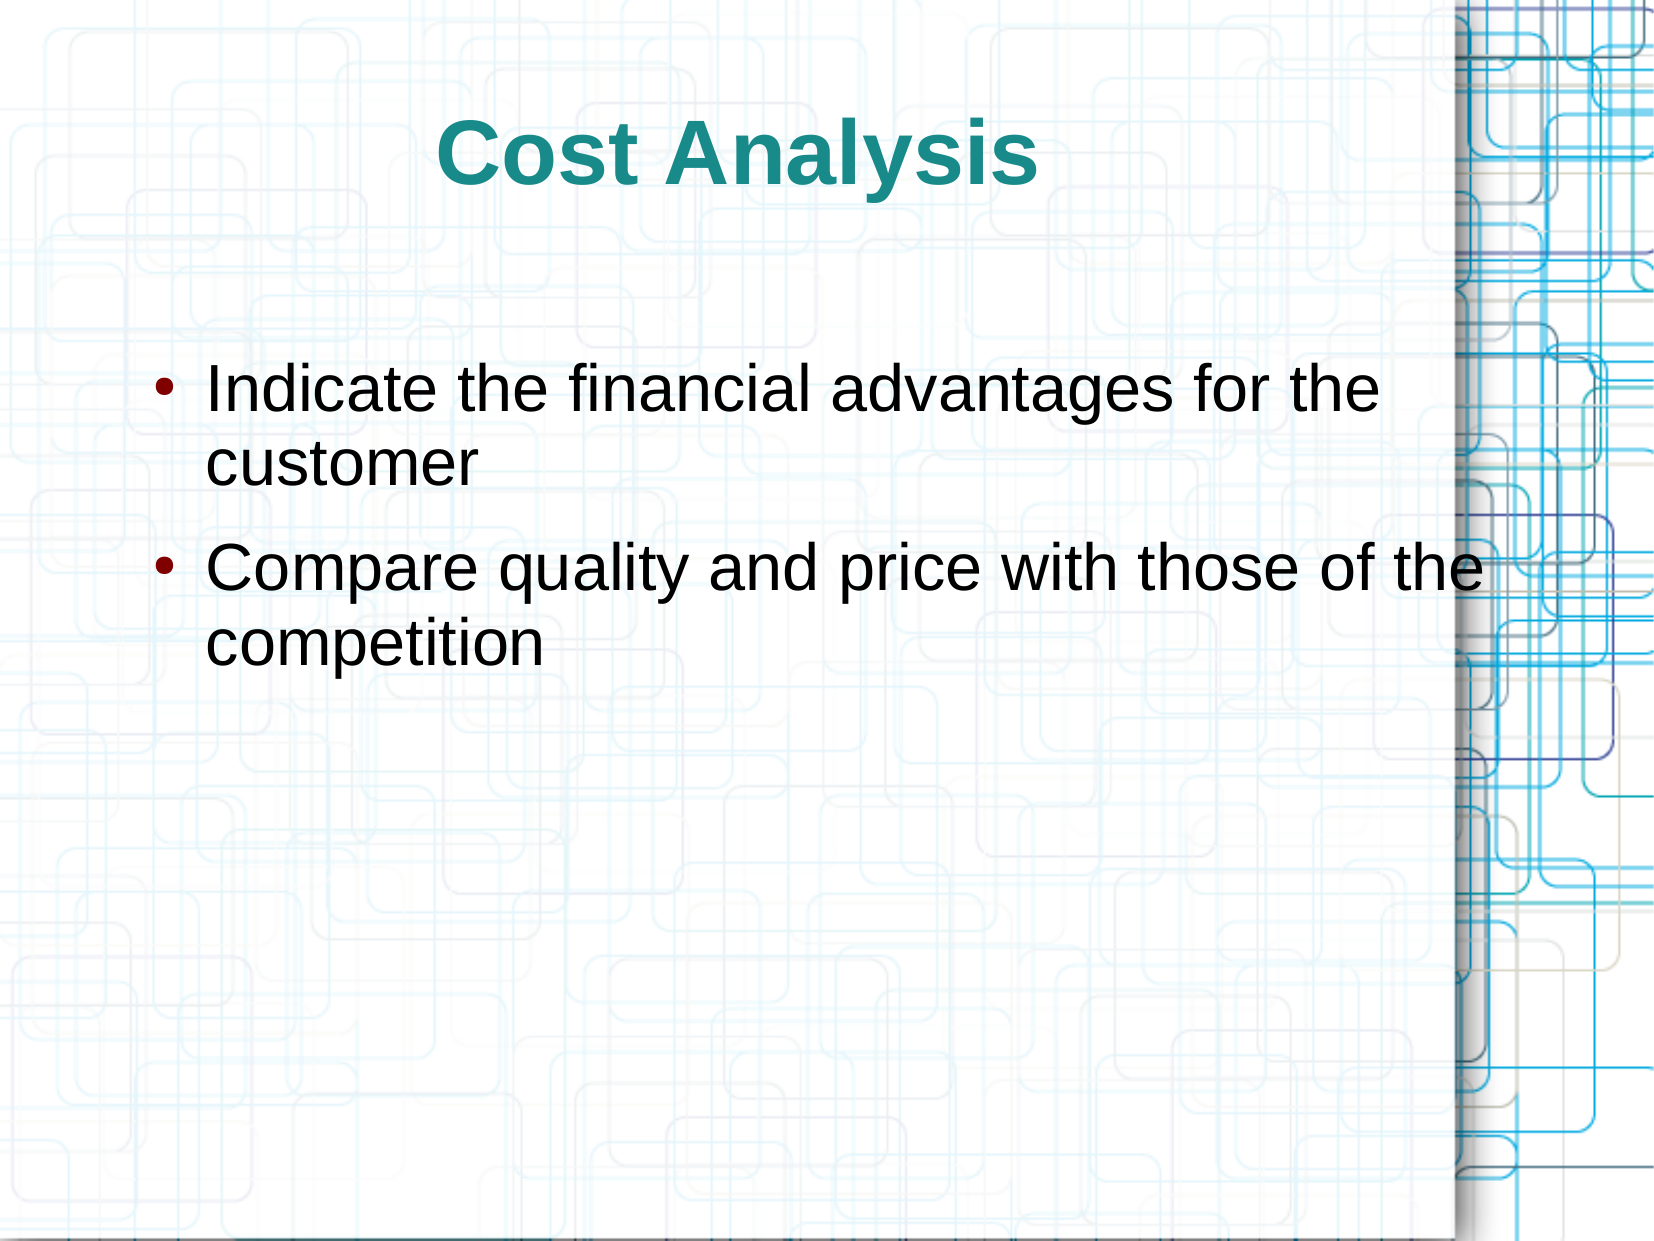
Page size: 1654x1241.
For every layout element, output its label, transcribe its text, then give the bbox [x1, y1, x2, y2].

list Indicate the financial advantages for the customer Compare quality and price with those of the competition [134, 350, 1516, 1133]
picture [0, 0, 1654, 1241]
title Cost Analysis [59, 49, 1418, 257]
